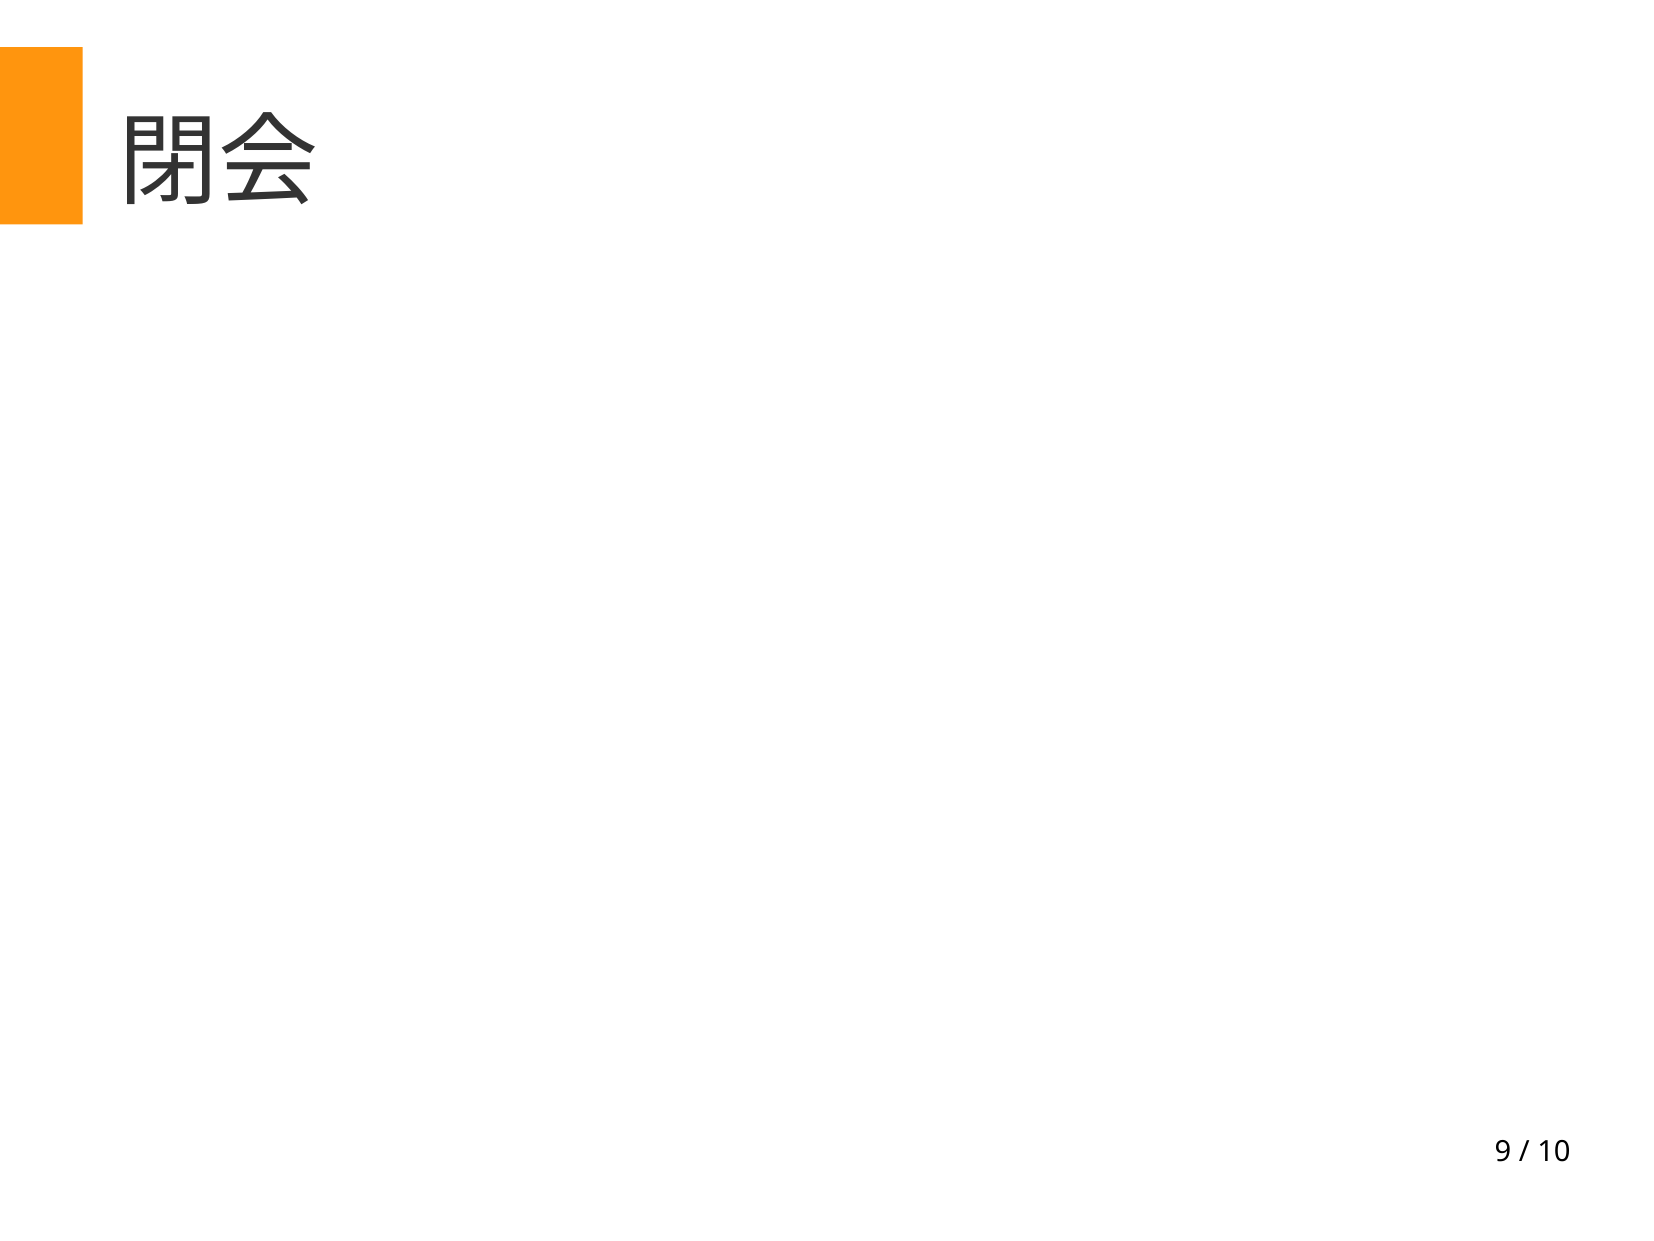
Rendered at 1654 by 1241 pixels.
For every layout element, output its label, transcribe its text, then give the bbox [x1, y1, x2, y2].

title 閉会 [118, 49, 1571, 257]
